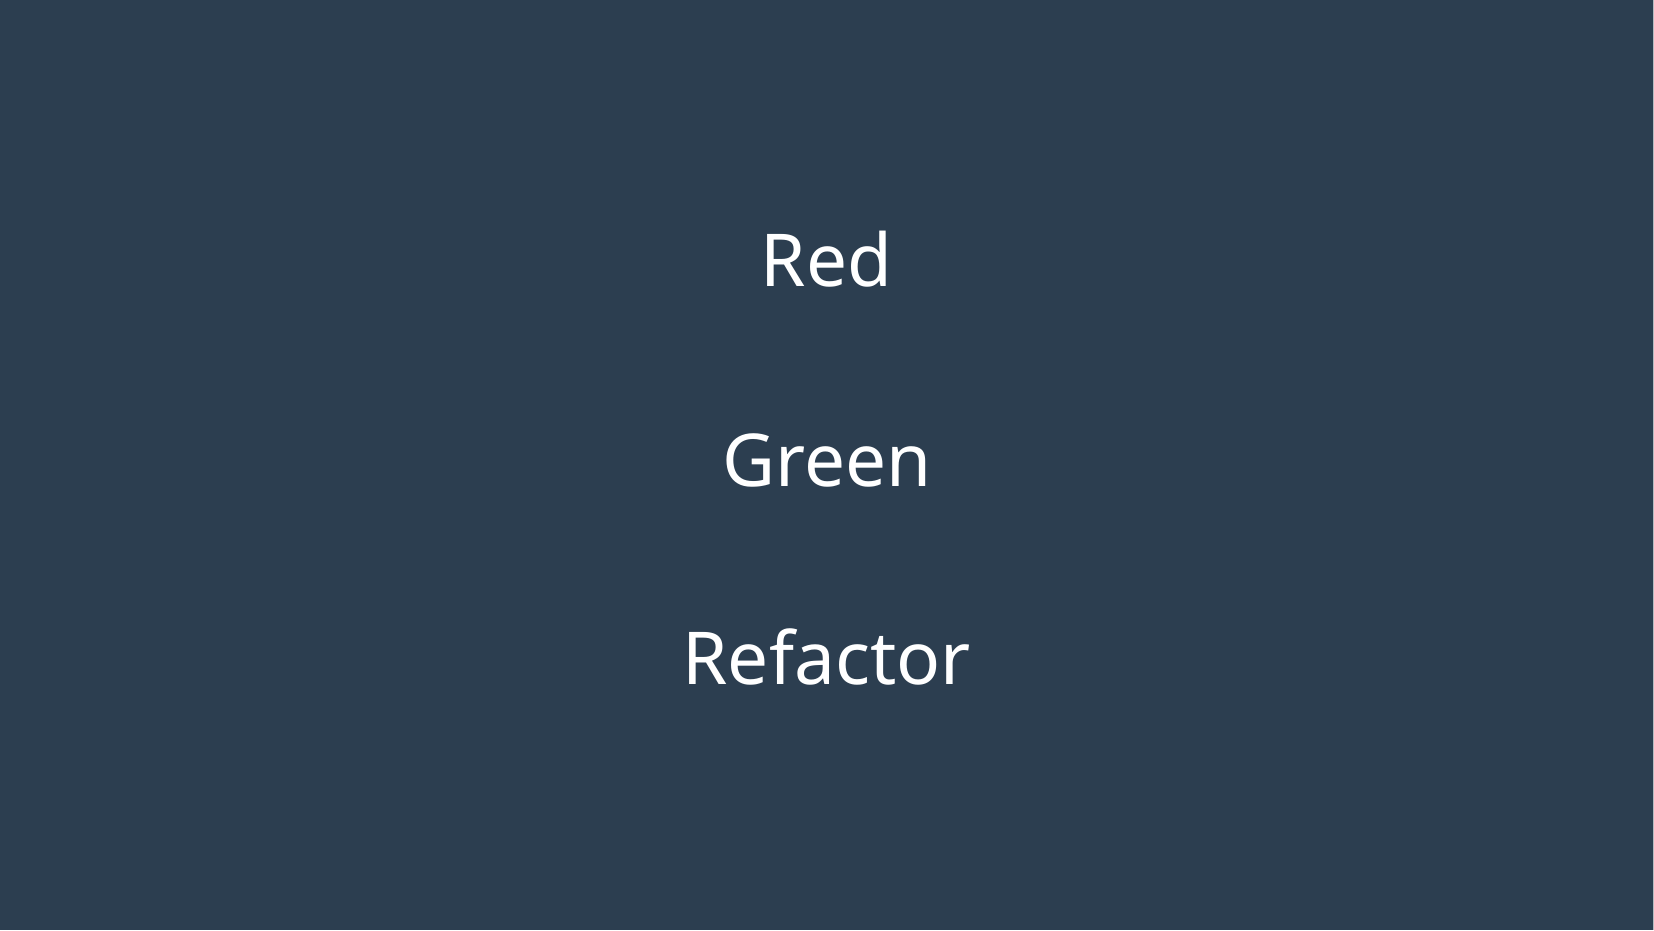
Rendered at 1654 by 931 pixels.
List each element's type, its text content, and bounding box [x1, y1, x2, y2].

subtitle Red Green Refactor [29, 0, 1625, 916]
